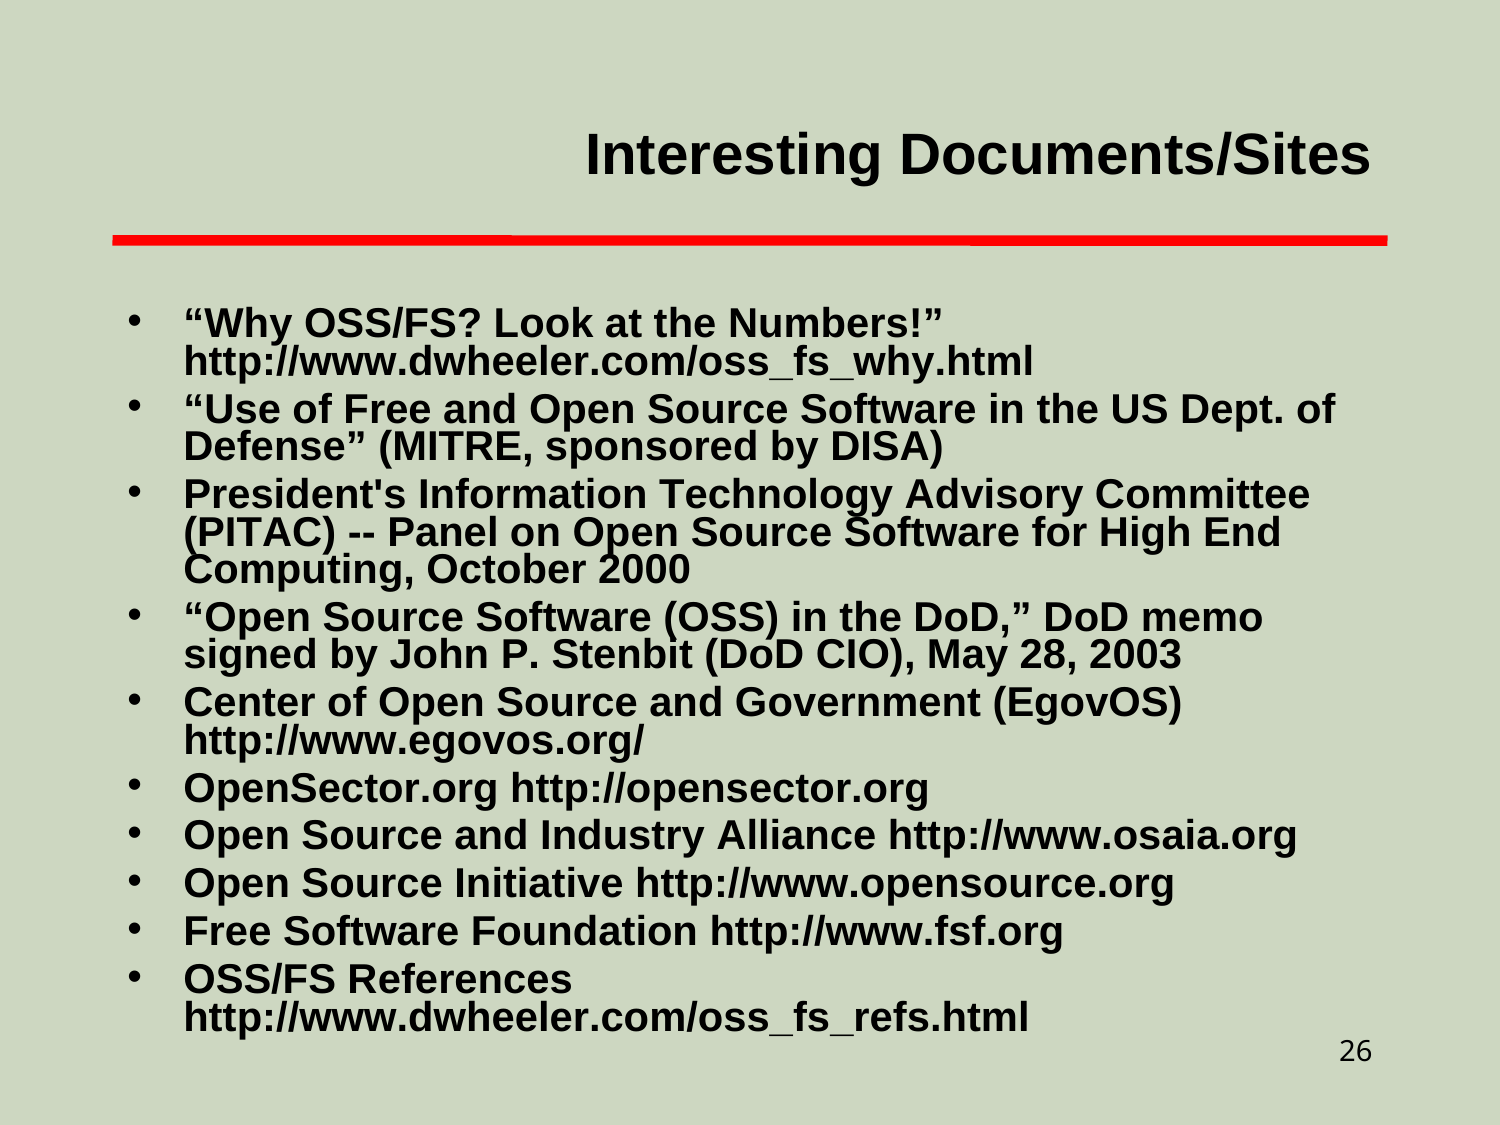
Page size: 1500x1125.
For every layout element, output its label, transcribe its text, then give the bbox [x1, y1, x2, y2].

title Interesting Documents/Sites [337, 85, 1388, 224]
list “Why OSS/FS? Look at the Numbers!” http://www.dwheeler.com/oss_fs_why.html “Use of Free and Open Source Software in the US Dept. of Defense” (MITRE, sponsored by DISA) President's Information Technology Advisory Committee (PITAC) -- Panel on Open Source Software for High End Computing, October 2000 “Open Source Software (OSS) in the DoD,” DoD memo signed by John P. Stenbit (DoD CIO), May 28, 2003 Center of Open Source and Government (EgovOS) http://www.egovos.org/ OpenSector.org http://opensector.org Open Source and Industry Alliance http://www.osaia.org Open Source Initiative http://www.opensource.org Free Software Foundation http://www.fsf.org OSS/FS References http://www.dwheeler.com/oss_fs_refs.html [112, 299, 1388, 1050]
